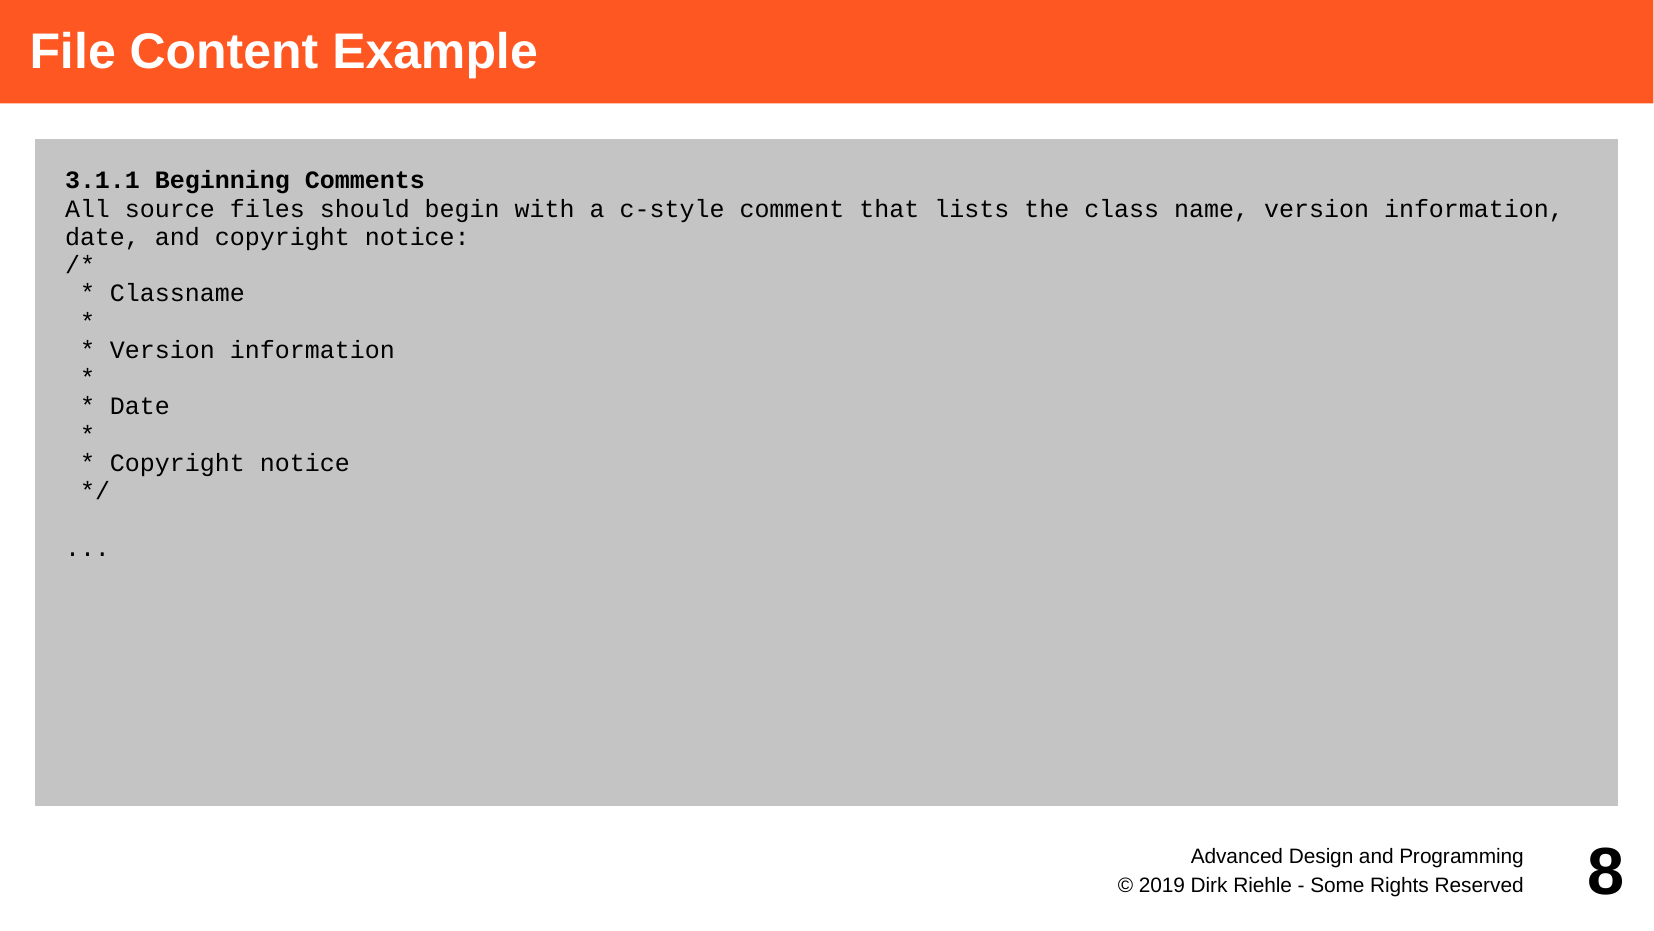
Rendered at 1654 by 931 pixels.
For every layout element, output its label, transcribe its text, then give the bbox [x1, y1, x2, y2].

title File Content Example [0, 0, 1654, 104]
list 3.1.1 Beginning Comments All source files should begin with a c-style comment that lists the class name, version information, date, and copyright notice: /* * Classname * * Version information * * Date * * Copyright notice */ ... [29, 132, 1625, 813]
